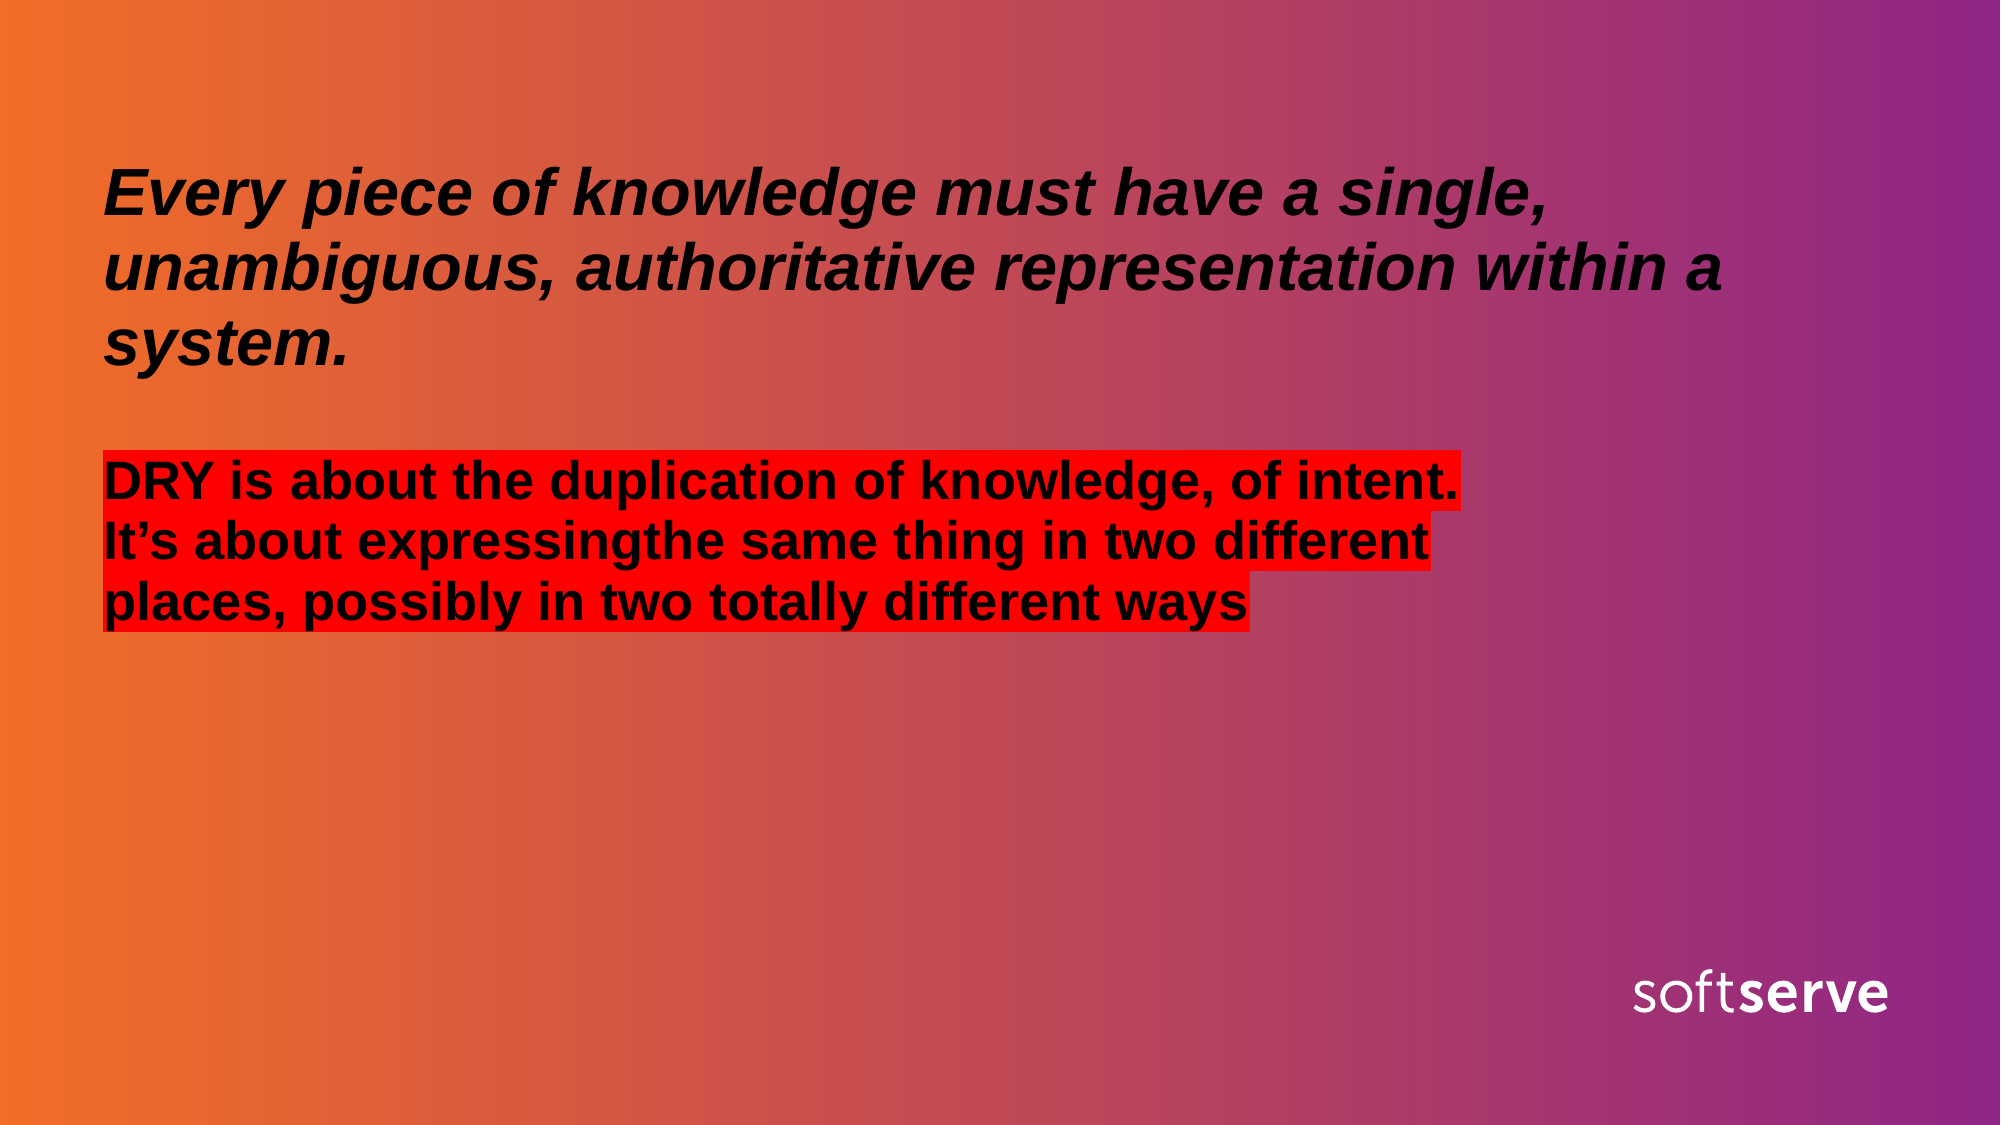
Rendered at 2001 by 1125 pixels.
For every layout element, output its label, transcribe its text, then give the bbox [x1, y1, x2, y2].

text_box Every piece of knowledge must have a single, unambiguous, authoritative representation within a system. [88, 147, 1864, 387]
text_box DRY is about the duplication of knowledge, of intent. It’s about expressingthe same thing in two different places, possibly in two totally different ways [88, 442, 1565, 761]
